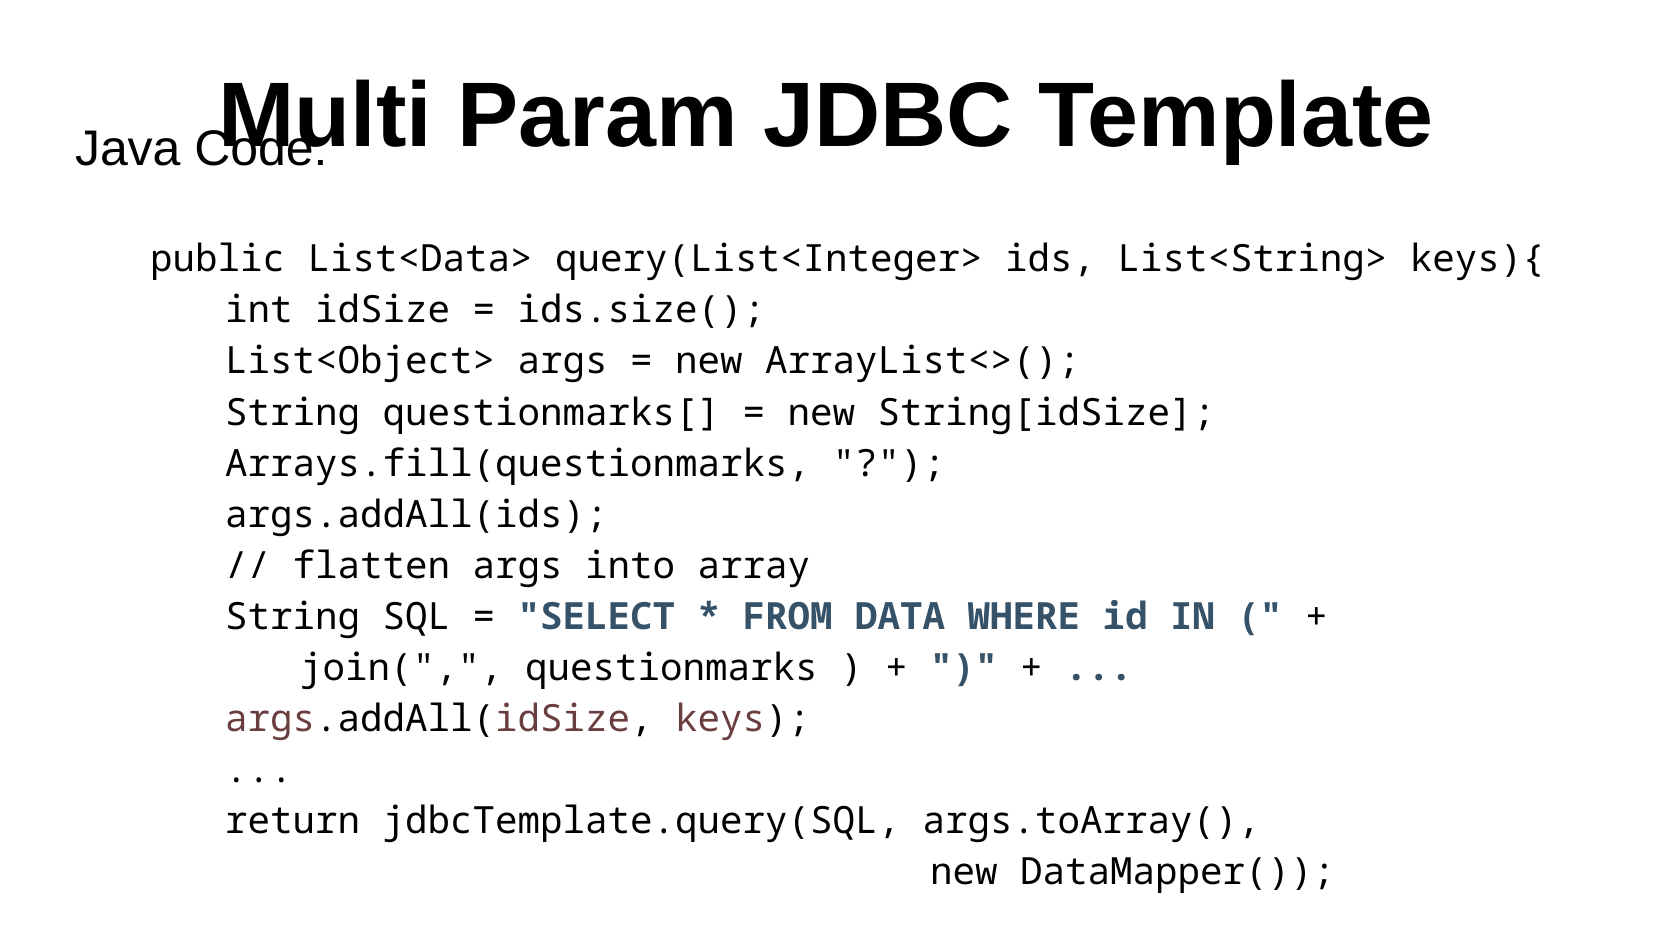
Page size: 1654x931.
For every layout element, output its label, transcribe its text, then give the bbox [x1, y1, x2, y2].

subtitle Java Code: public List<Data> query(List<Integer> ids, List<String> keys){ int idSize = ids.size(); List<Object> args = new ArrayList<>(); String questionmarks[] = new String[idSize]; Arrays.fill(questionmarks, "?"); args.addAll(ids); // flatten args into array String SQL = "SELECT * FROM DATA WHERE id IN (" + join(",", questionmarks ) + ")" + ... args.addAll(idSize, keys); ... return jdbcTemplate.query(SQL, args.toArray(), new DataMapper()); [75, 176, 1564, 931]
title Multi Param JDBC Template [82, 37, 1571, 193]
